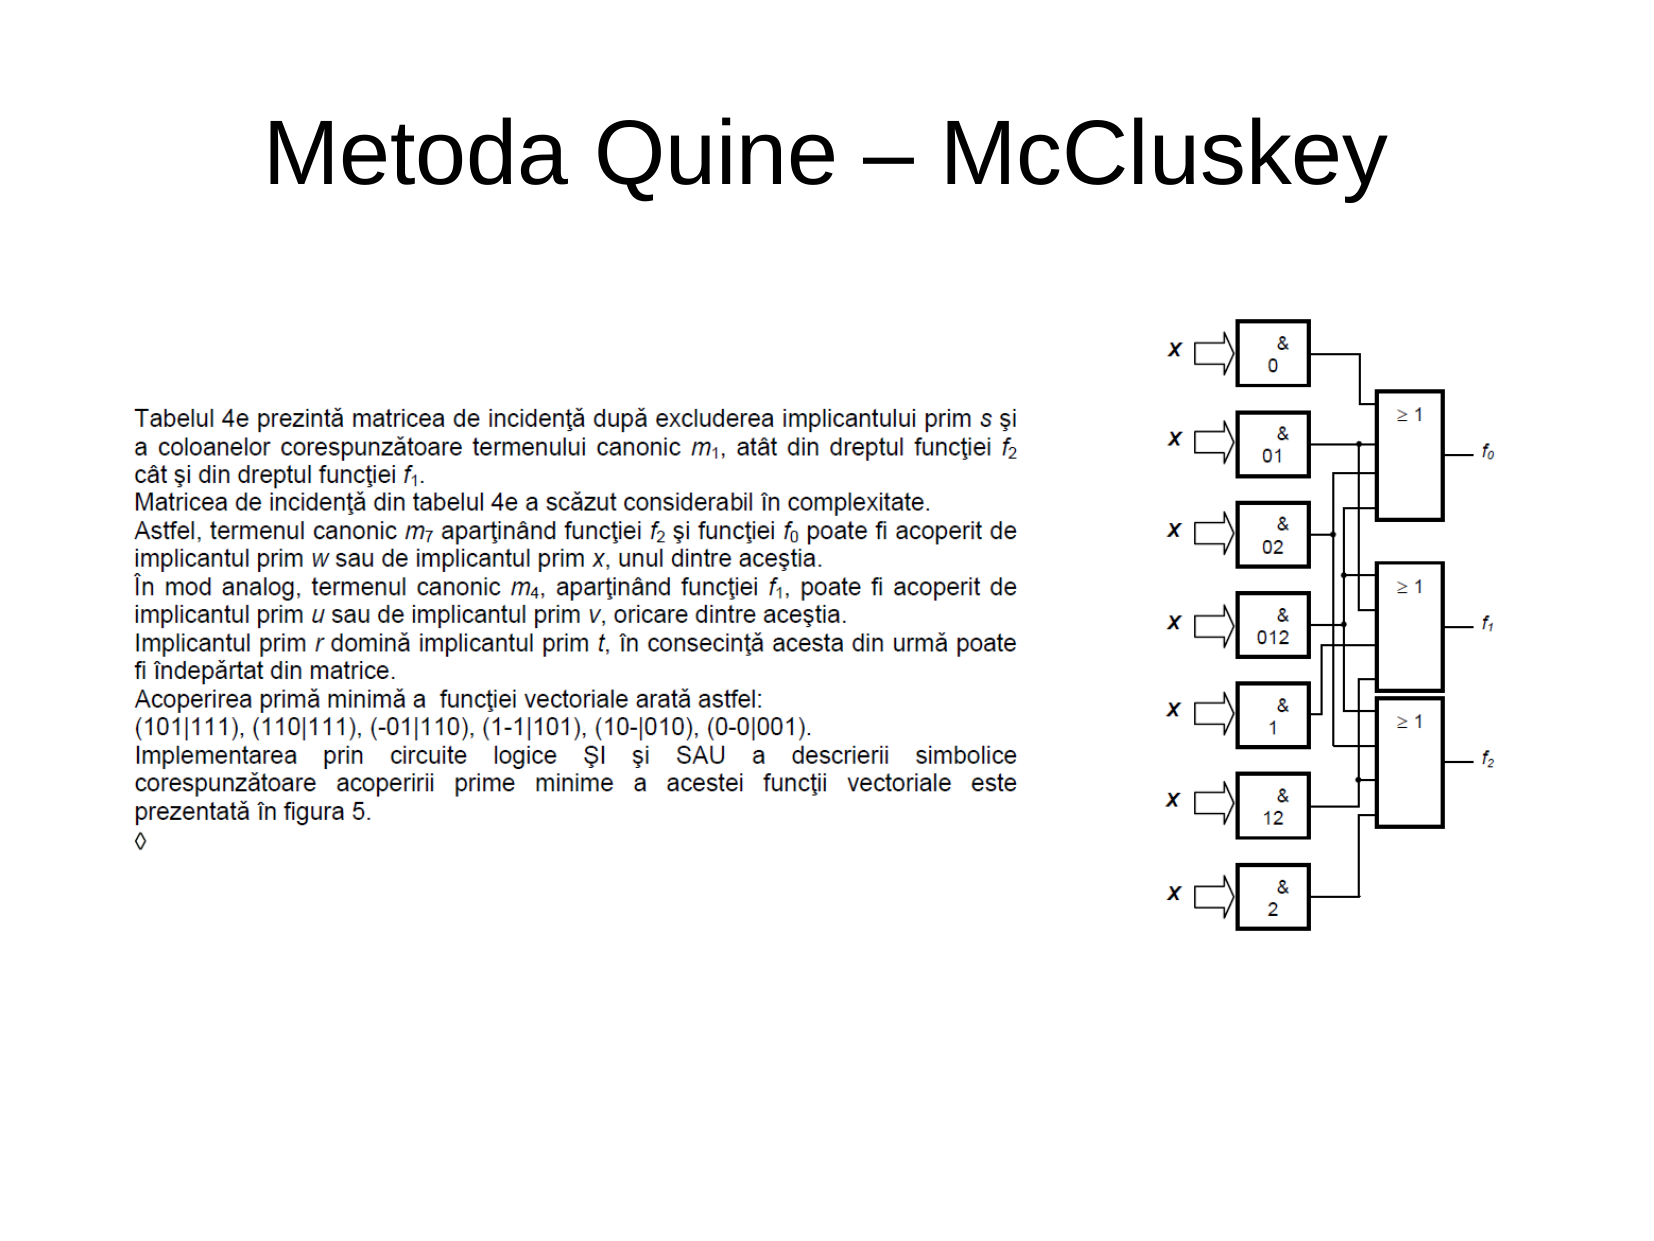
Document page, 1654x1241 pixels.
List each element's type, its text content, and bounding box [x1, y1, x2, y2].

picture [1125, 299, 1531, 950]
title Metoda Quine – McCluskey [82, 49, 1571, 257]
picture [119, 393, 1033, 857]
